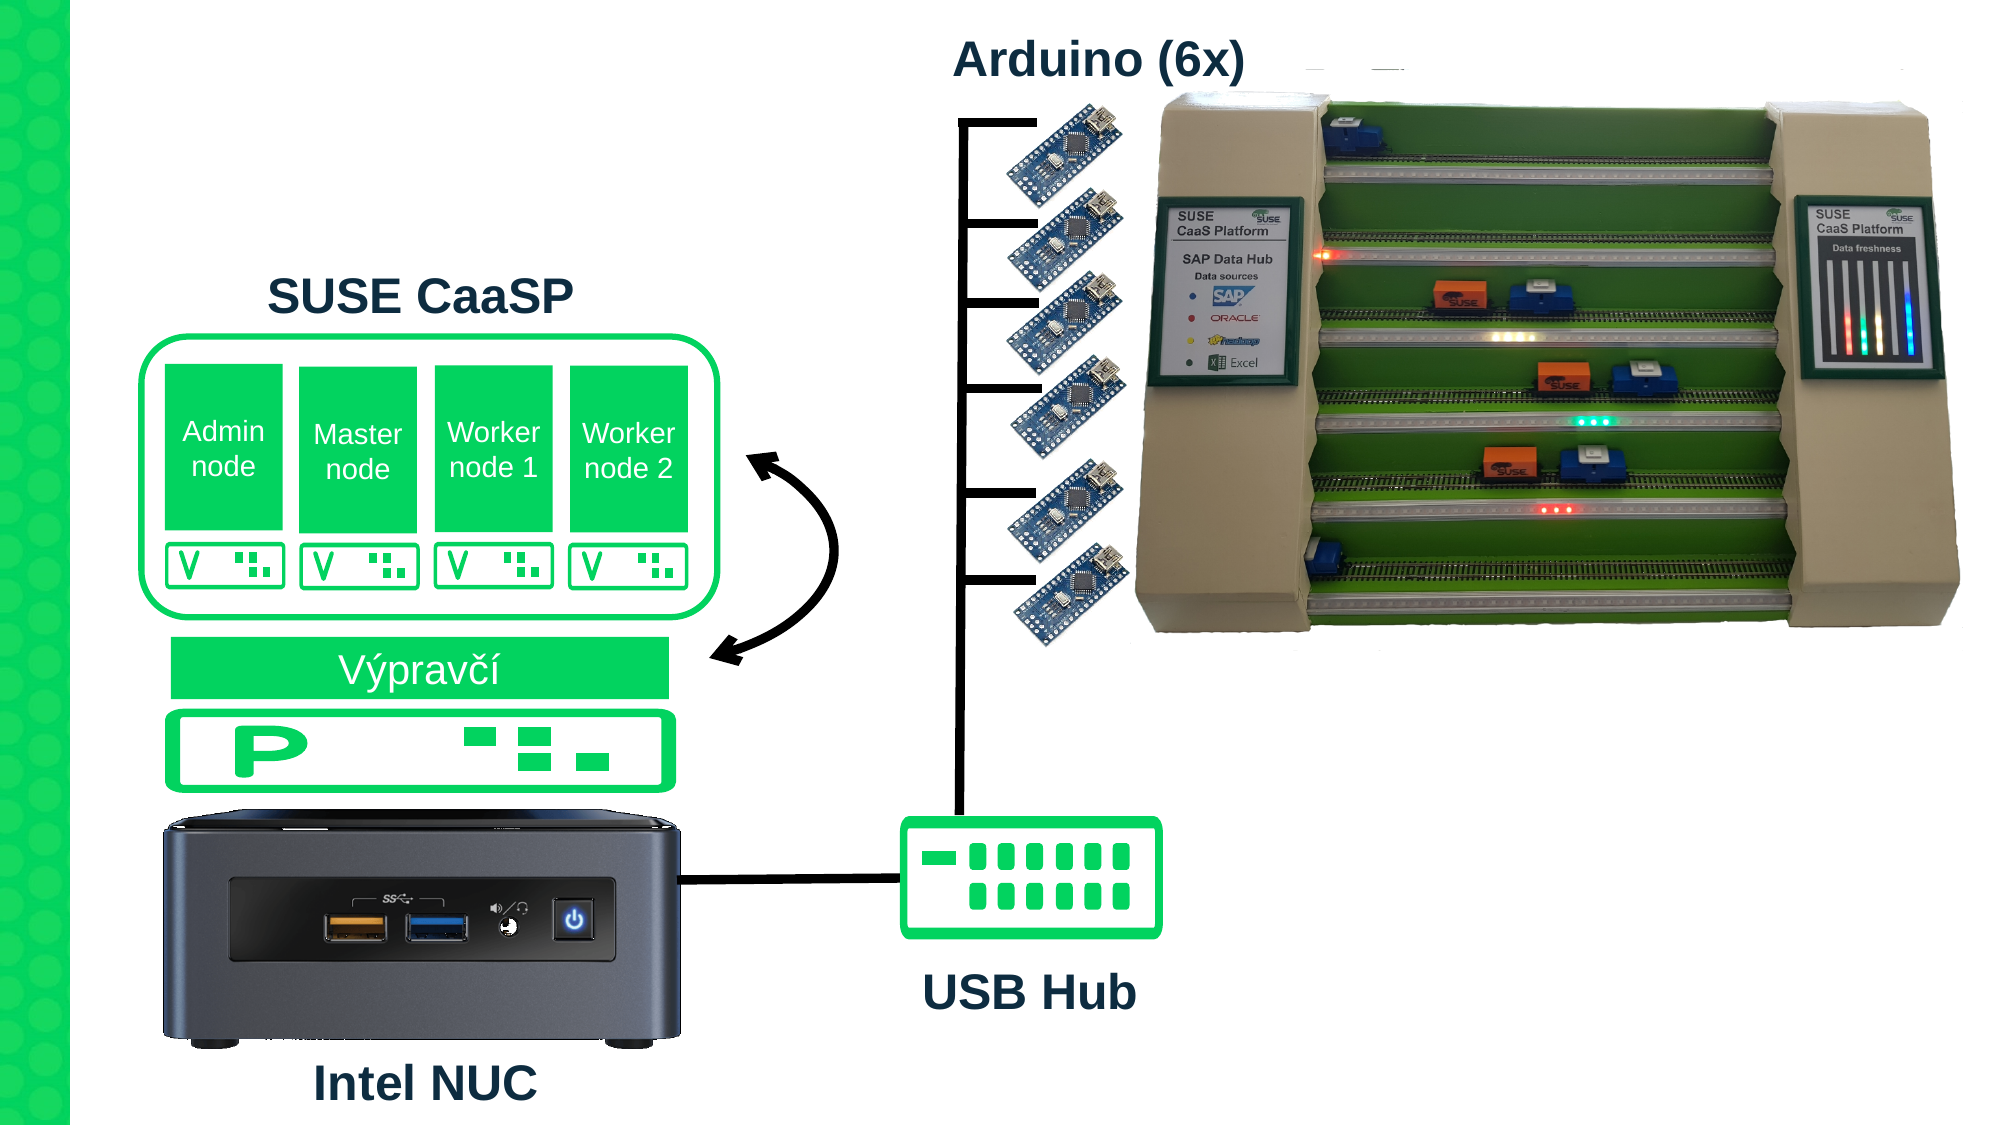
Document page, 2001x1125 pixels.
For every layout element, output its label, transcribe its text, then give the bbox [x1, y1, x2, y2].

picture [254, 736, 288, 750]
text_box [165, 541, 286, 590]
picture [93, 736, 751, 1106]
text_box Master node [299, 366, 417, 534]
text_box SUSE CaaSP [252, 256, 615, 364]
text_box [299, 542, 420, 591]
text_box [567, 542, 689, 591]
text_box Worker node 1 [434, 365, 553, 533]
text_box [165, 708, 677, 793]
text_box [433, 541, 555, 590]
text_box Arduino (6x) [937, 18, 1273, 126]
text_box Admin node [164, 363, 283, 531]
text_box Worker node 2 [570, 365, 688, 533]
text_box Intel NUC [299, 1042, 560, 1115]
text_box USB Hub [907, 952, 1179, 1060]
picture [181, 736, 661, 784]
text_box [899, 816, 1163, 940]
text_box Výpravčí [170, 636, 669, 700]
picture [0, 0, 81, 1125]
picture [995, 69, 1963, 658]
